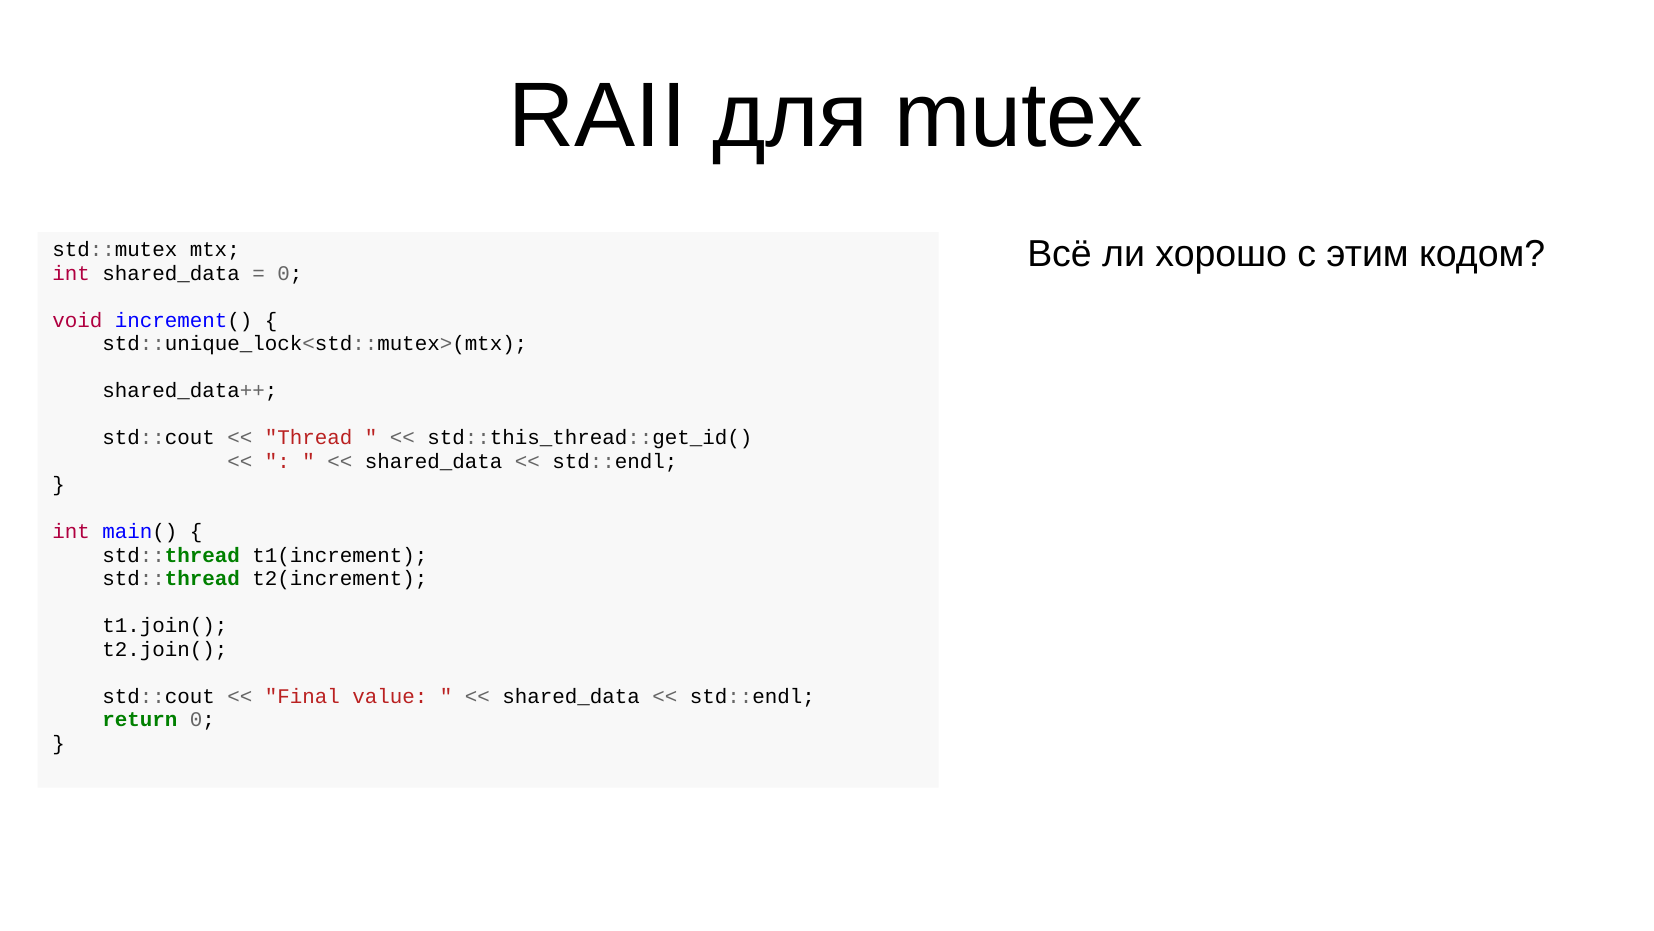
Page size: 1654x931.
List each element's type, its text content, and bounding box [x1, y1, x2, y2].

text_box std::mutex mtx; int shared_data = 0; void increment() { std::unique_lock<std::mutex>(mtx); shared_data++; std::cout << "Thread " << std::this_thread::get_id() << ": " << shared_data << std::endl; } int main() { std::thread t1(increment); std::thread t2(increment); t1.join(); t2.join(); std::cout << "Final value: " << shared_data << std::endl; return 0; } [37, 232, 939, 788]
text_box Всё ли хорошо с этим кодом? [1012, 225, 1561, 282]
title RAII для mutex [82, 37, 1571, 193]
